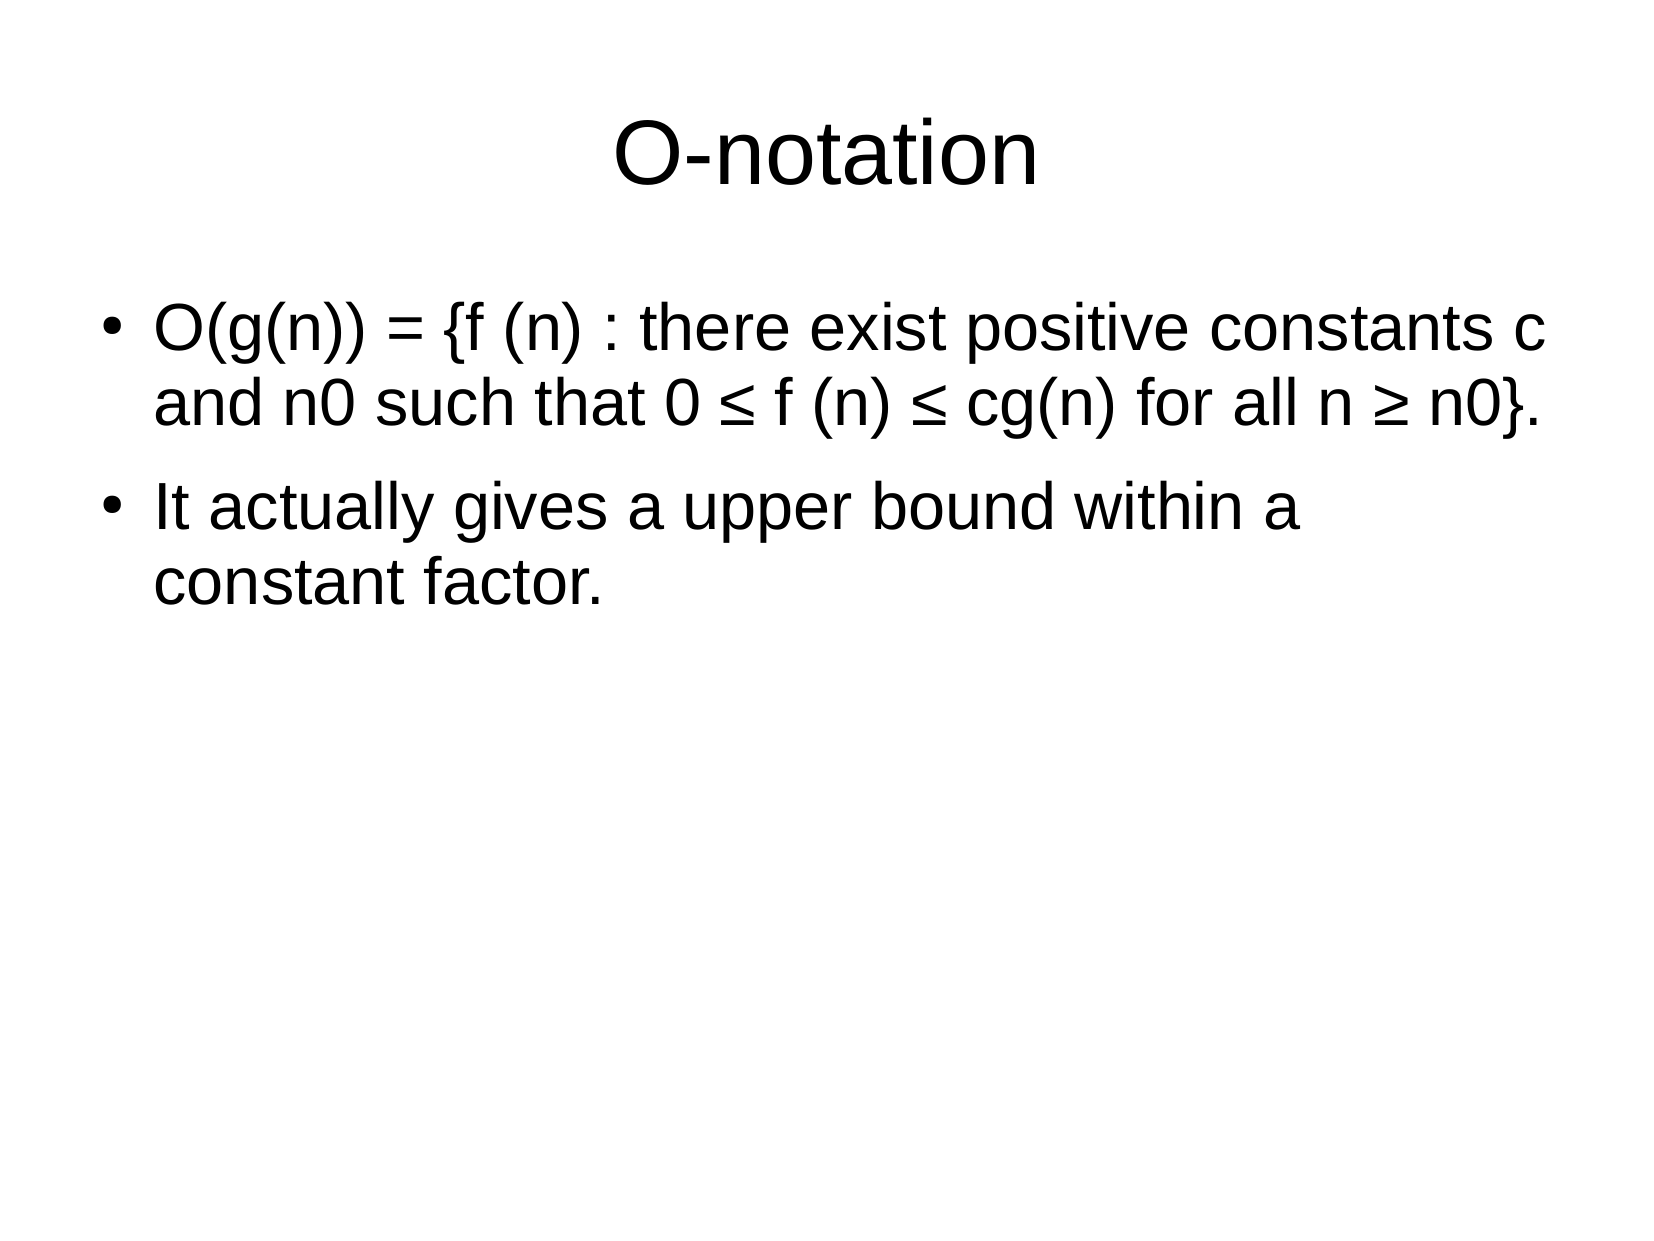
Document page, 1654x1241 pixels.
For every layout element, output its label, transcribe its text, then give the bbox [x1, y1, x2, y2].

list O(g(n)) = {f (n) : there exist positive constants c and n0 such that 0 ≤ f (n) ≤ cg(n) for all n ≥ n0}. It actually gives a upper bound within a constant factor. [82, 290, 1571, 1109]
title O-notation [82, 49, 1571, 257]
